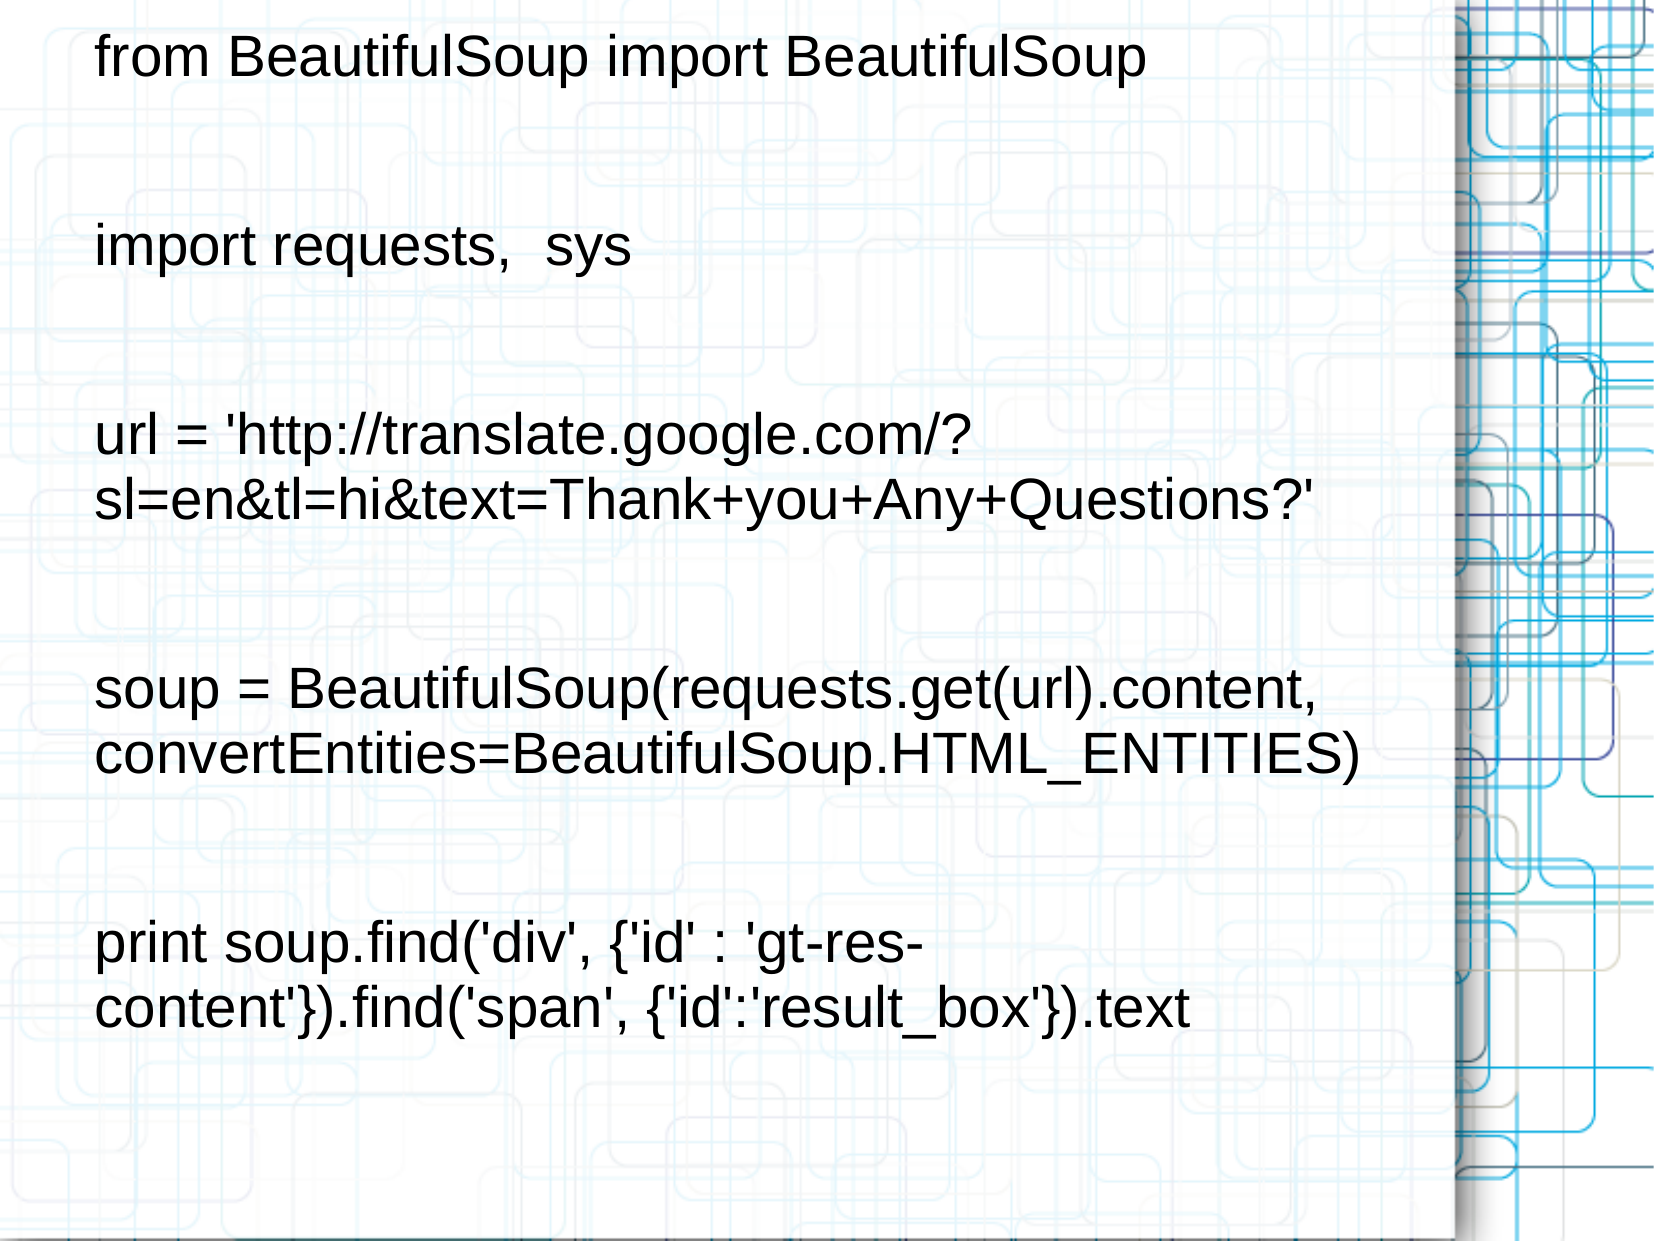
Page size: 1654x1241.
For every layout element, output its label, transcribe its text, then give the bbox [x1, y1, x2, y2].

picture [0, 0, 1654, 1241]
list from BeautifulSoup import BeautifulSoup import requests, sys url = 'http://translate.google.com/?sl=en&tl=hi&text=Thank+you+Any+Questions?' soup = BeautifulSoup(requests.get(url).content, convertEntities=BeautifulSoup.HTML_ENTITIES) print soup.find('div', {'id' : 'gt-res-content'}).find('span', {'id':'result_box'}).text [23, 23, 1418, 1241]
